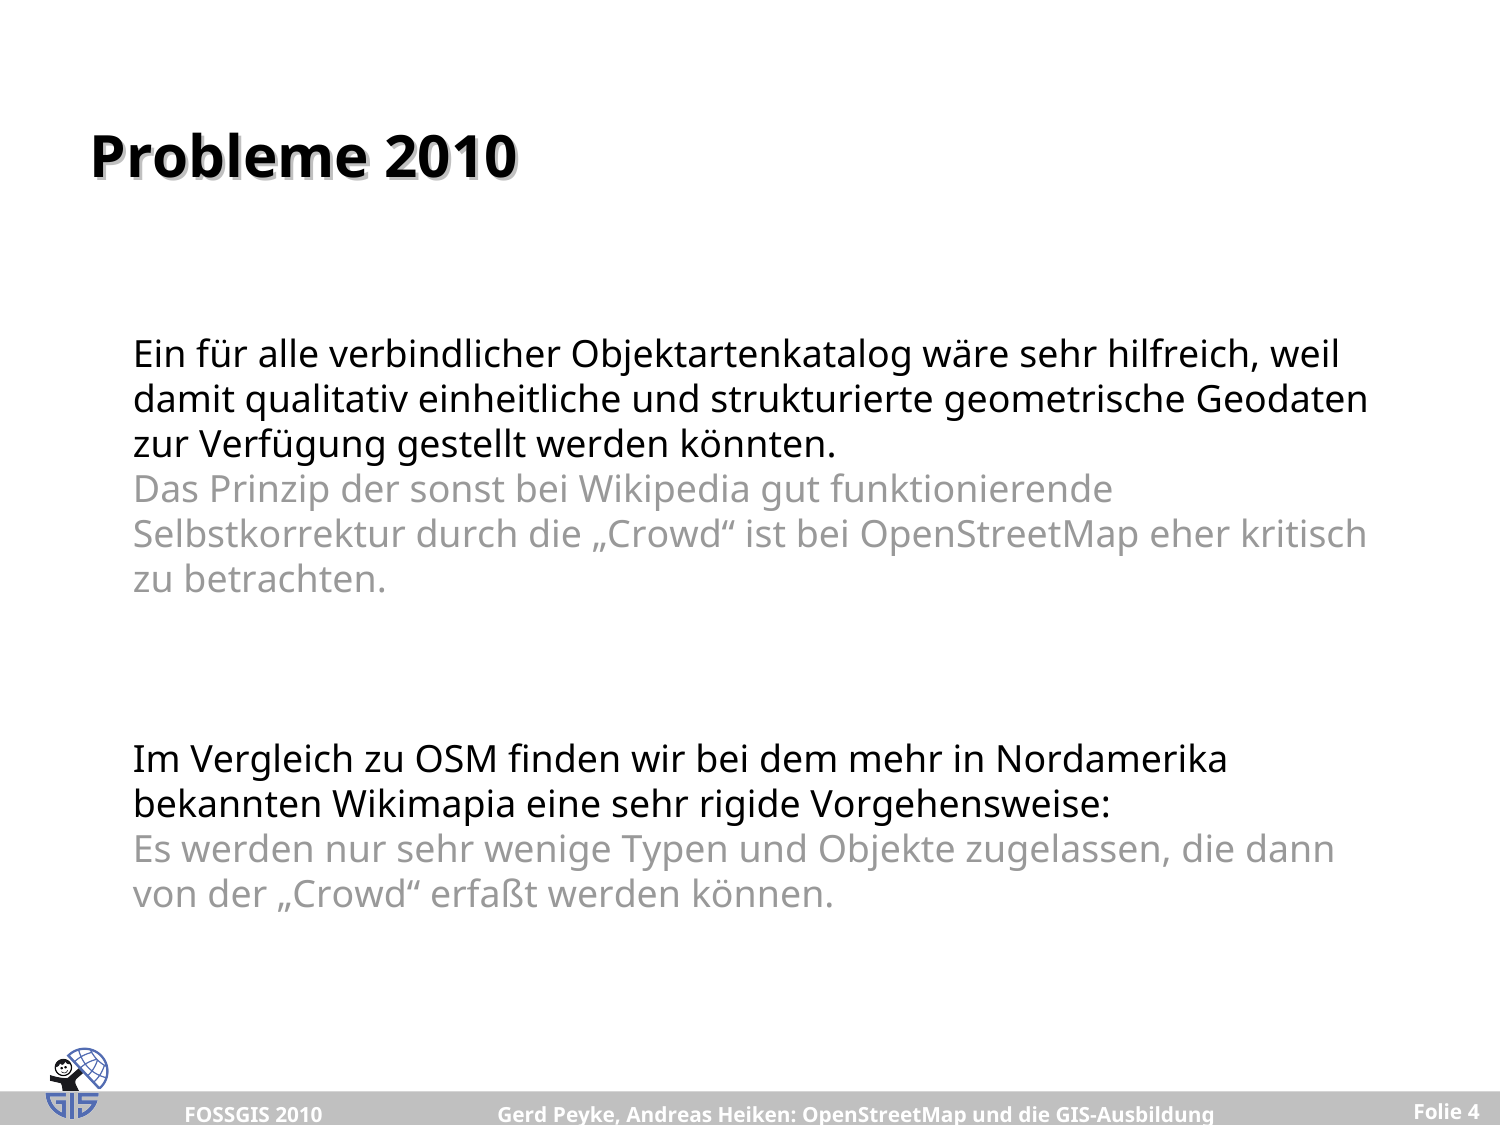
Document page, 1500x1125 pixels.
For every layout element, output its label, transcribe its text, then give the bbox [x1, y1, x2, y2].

text_box Ein für alle verbindlicher Objektartenkatalog wäre sehr hilfreich, weil damit qualitativ einheitliche und strukturierte geometrische Geodaten zur Verfügung gestellt werden könnten. Das Prinzip der sonst bei Wikipedia gut funktionierende Selbstkorrektur durch die „Crowd“ ist bei OpenStreetMap eher kritisch zu betrachten. Im Vergleich zu OSM finden wir bei dem mehr in Nordamerika bekannten Wikimapia eine sehr rigide Vorgehensweise: Es werden nur sehr wenige Typen und Objekte zugelassen, die dann von der „Crowd“ erfaßt werden können. [118, 322, 1388, 916]
title Probleme 2010 [74, 102, 1329, 207]
picture [44, 1047, 110, 1120]
